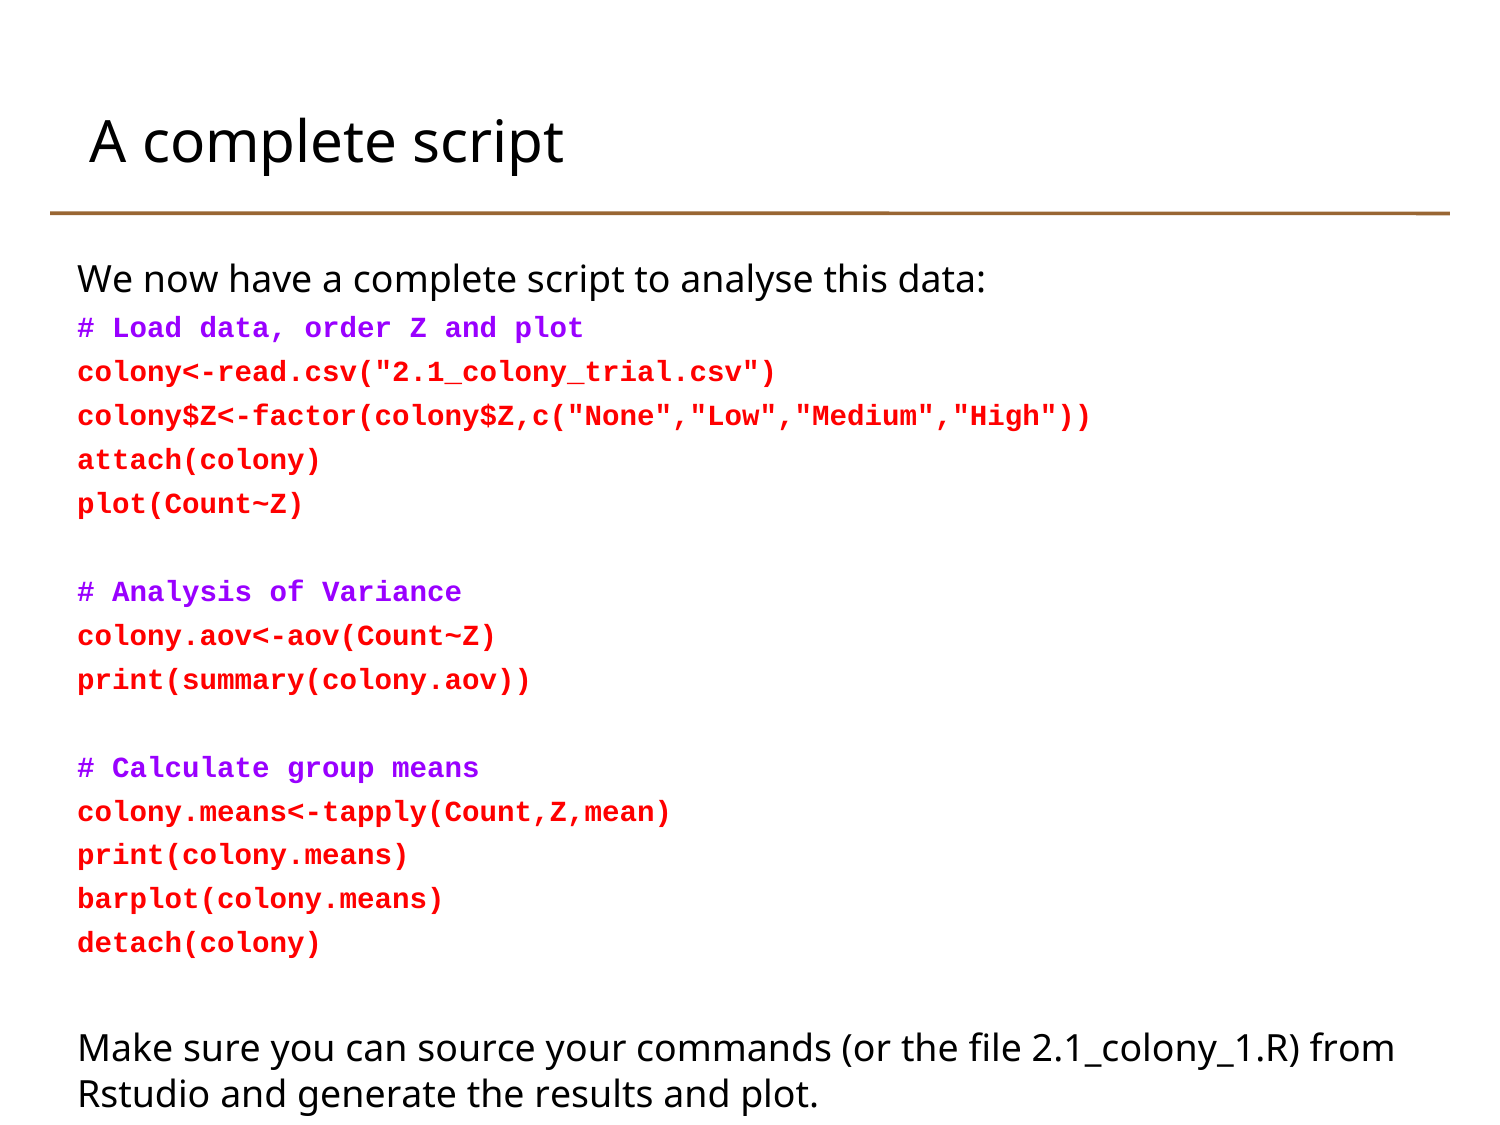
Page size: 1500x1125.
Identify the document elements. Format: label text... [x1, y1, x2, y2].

text_box A complete script [75, 44, 1425, 233]
text_box We now have a complete script to analyse this data: # Load data, order Z and plot colony<-read.csv("2.1_colony_trial.csv") colony$Z<-factor(colony$Z,c("None","Low","Medium","High")) attach(colony) plot(Count~Z) # Analysis of Variance colony.aov<-aov(Count~Z) print(summary(colony.aov)) # Calculate group means colony.means<-tapply(Count,Z,mean) print(colony.means) barplot(colony.means) detach(colony) Make sure you can source your commands (or the file 2.1_colony_1.R) from Rstudio and generate the results and plot. [62, 246, 1434, 1122]
